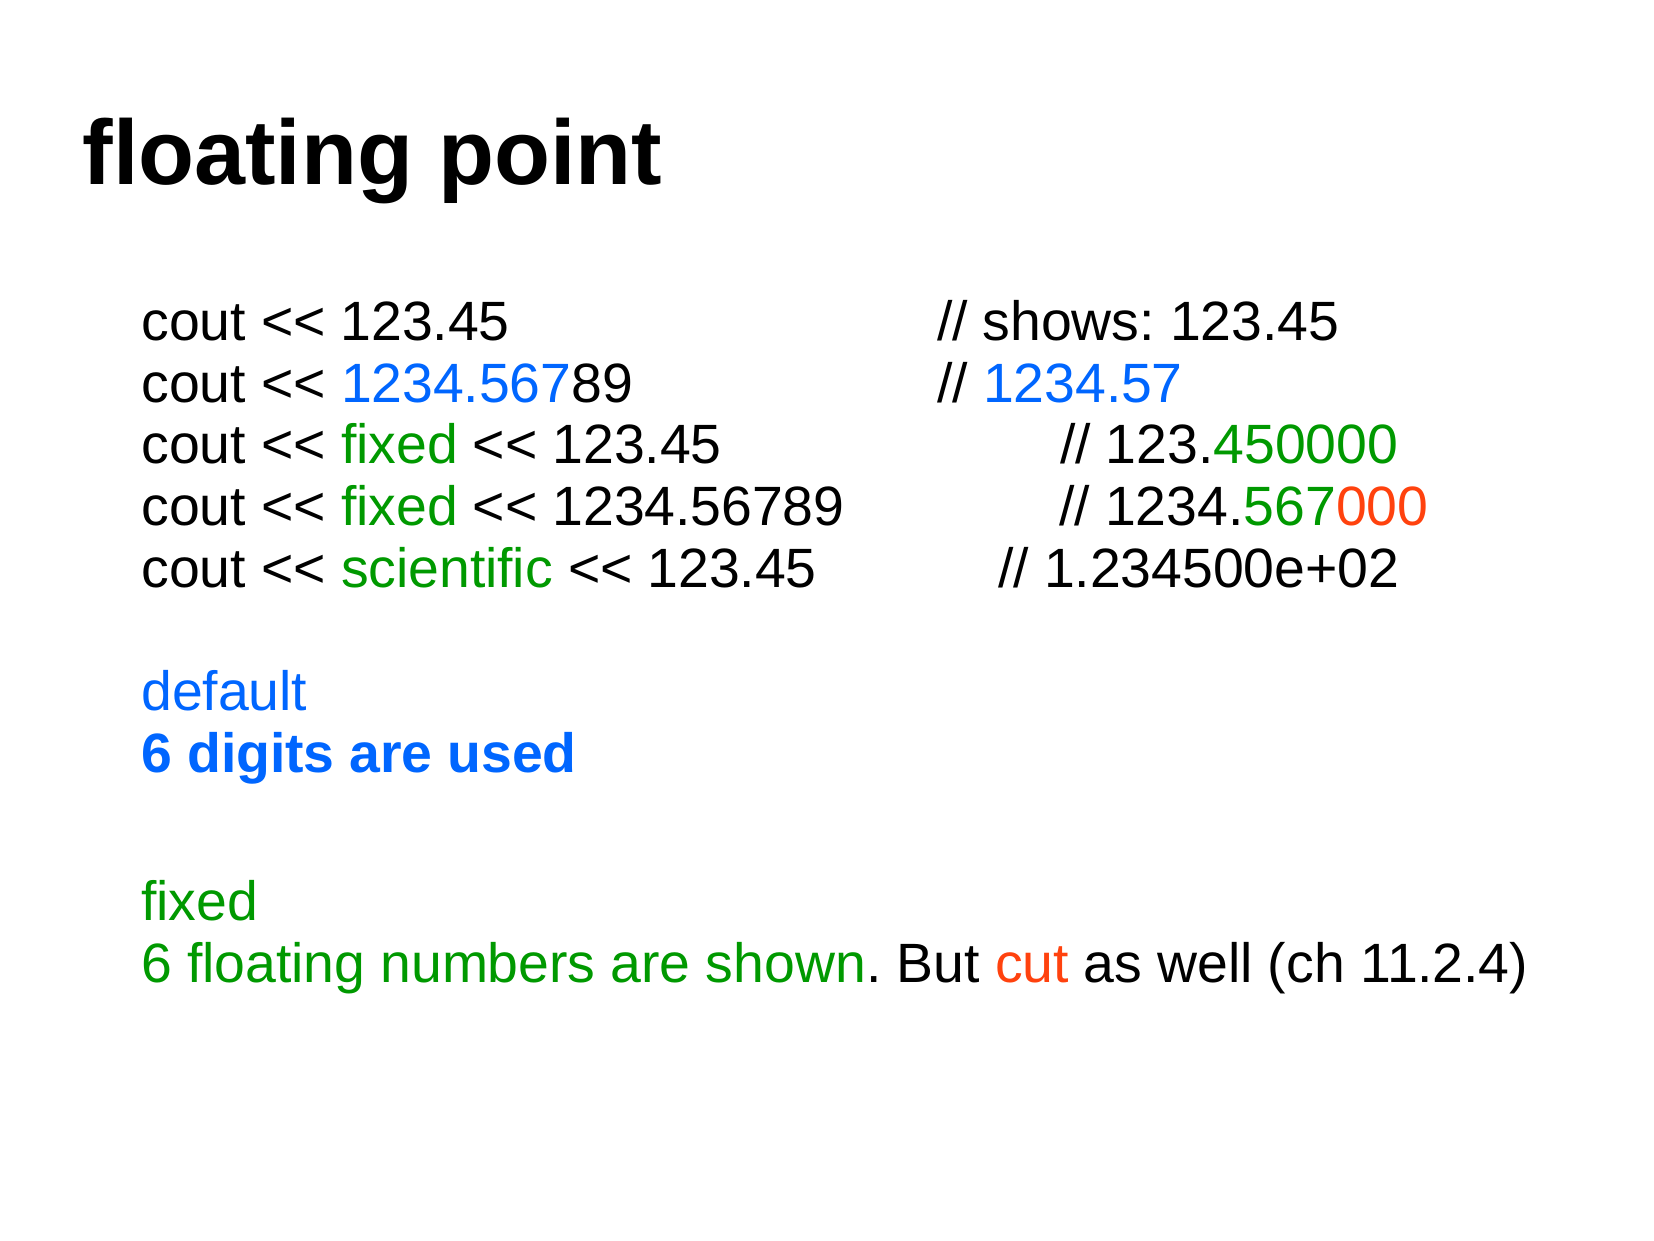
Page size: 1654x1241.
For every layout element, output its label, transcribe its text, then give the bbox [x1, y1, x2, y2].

list cout << 123.45 // shows: 123.45 cout << 1234.56789 // 1234.57 cout << fixed << 123.45 // 123.450000 cout << fixed << 1234.56789 // 1234.567000 cout << scientific << 123.45 // 1.234500e+02 default 6 digits are used fixed 6 floating numbers are shown. But cut as well (ch 11.2.4) [82, 290, 1571, 1010]
title floating point [82, 49, 1571, 257]
